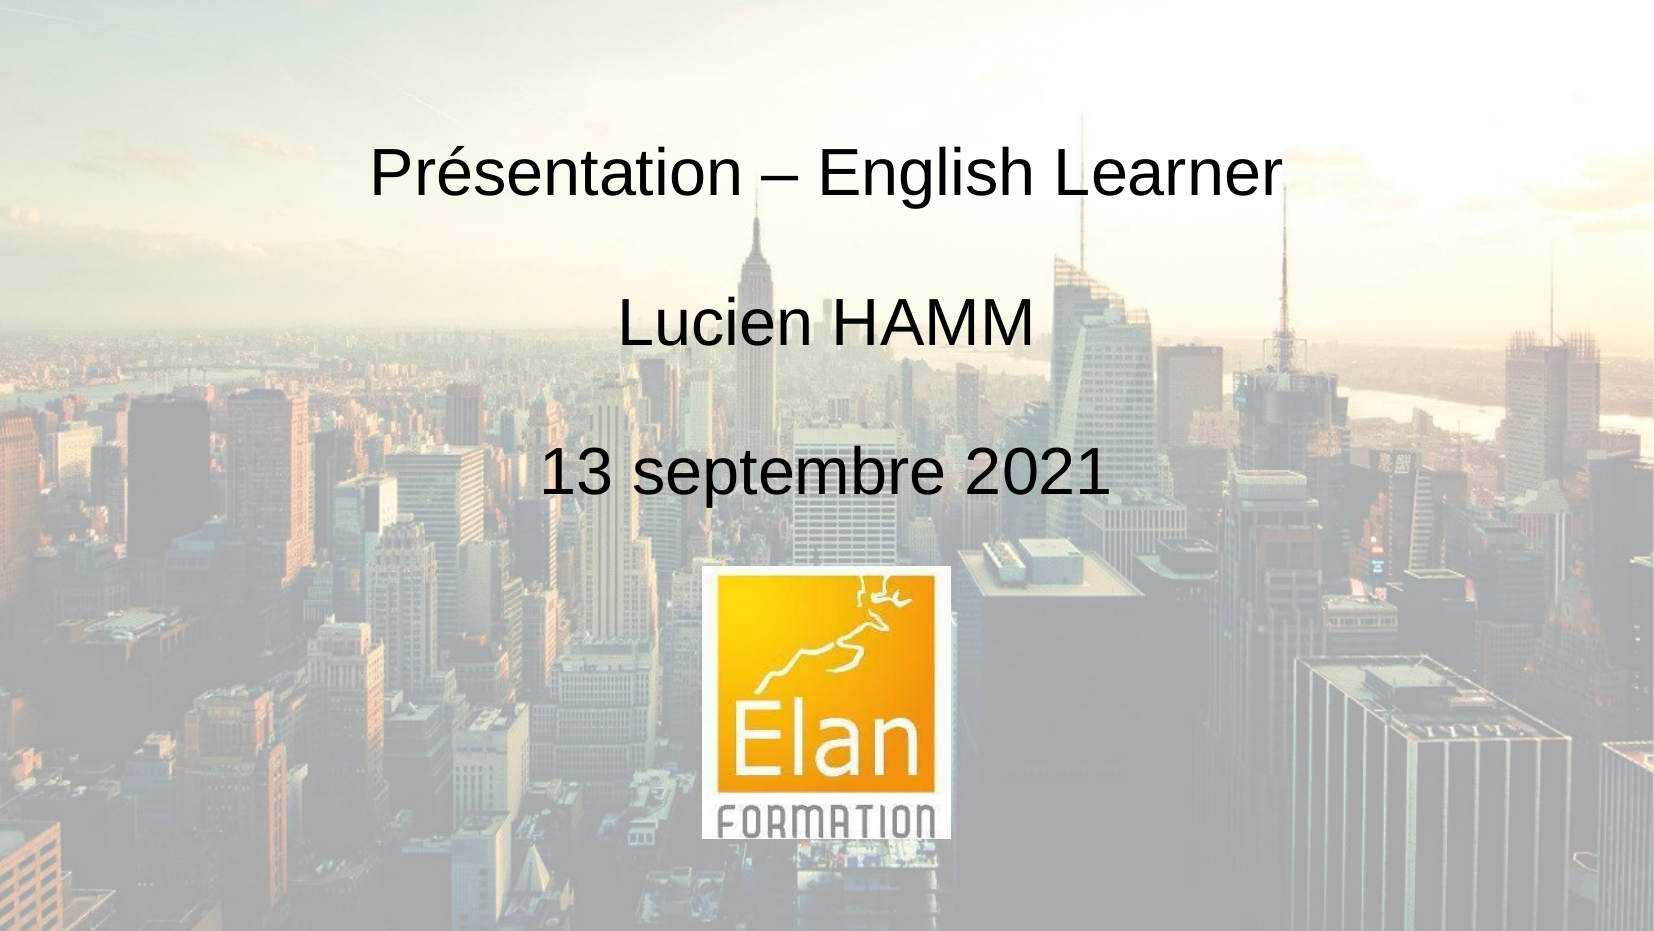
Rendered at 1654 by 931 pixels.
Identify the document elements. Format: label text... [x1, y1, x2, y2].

subtitle Présentation – English Learner Lucien HAMM 13 septembre 2021 [82, 37, 1571, 757]
picture [0, 0, 1654, 931]
